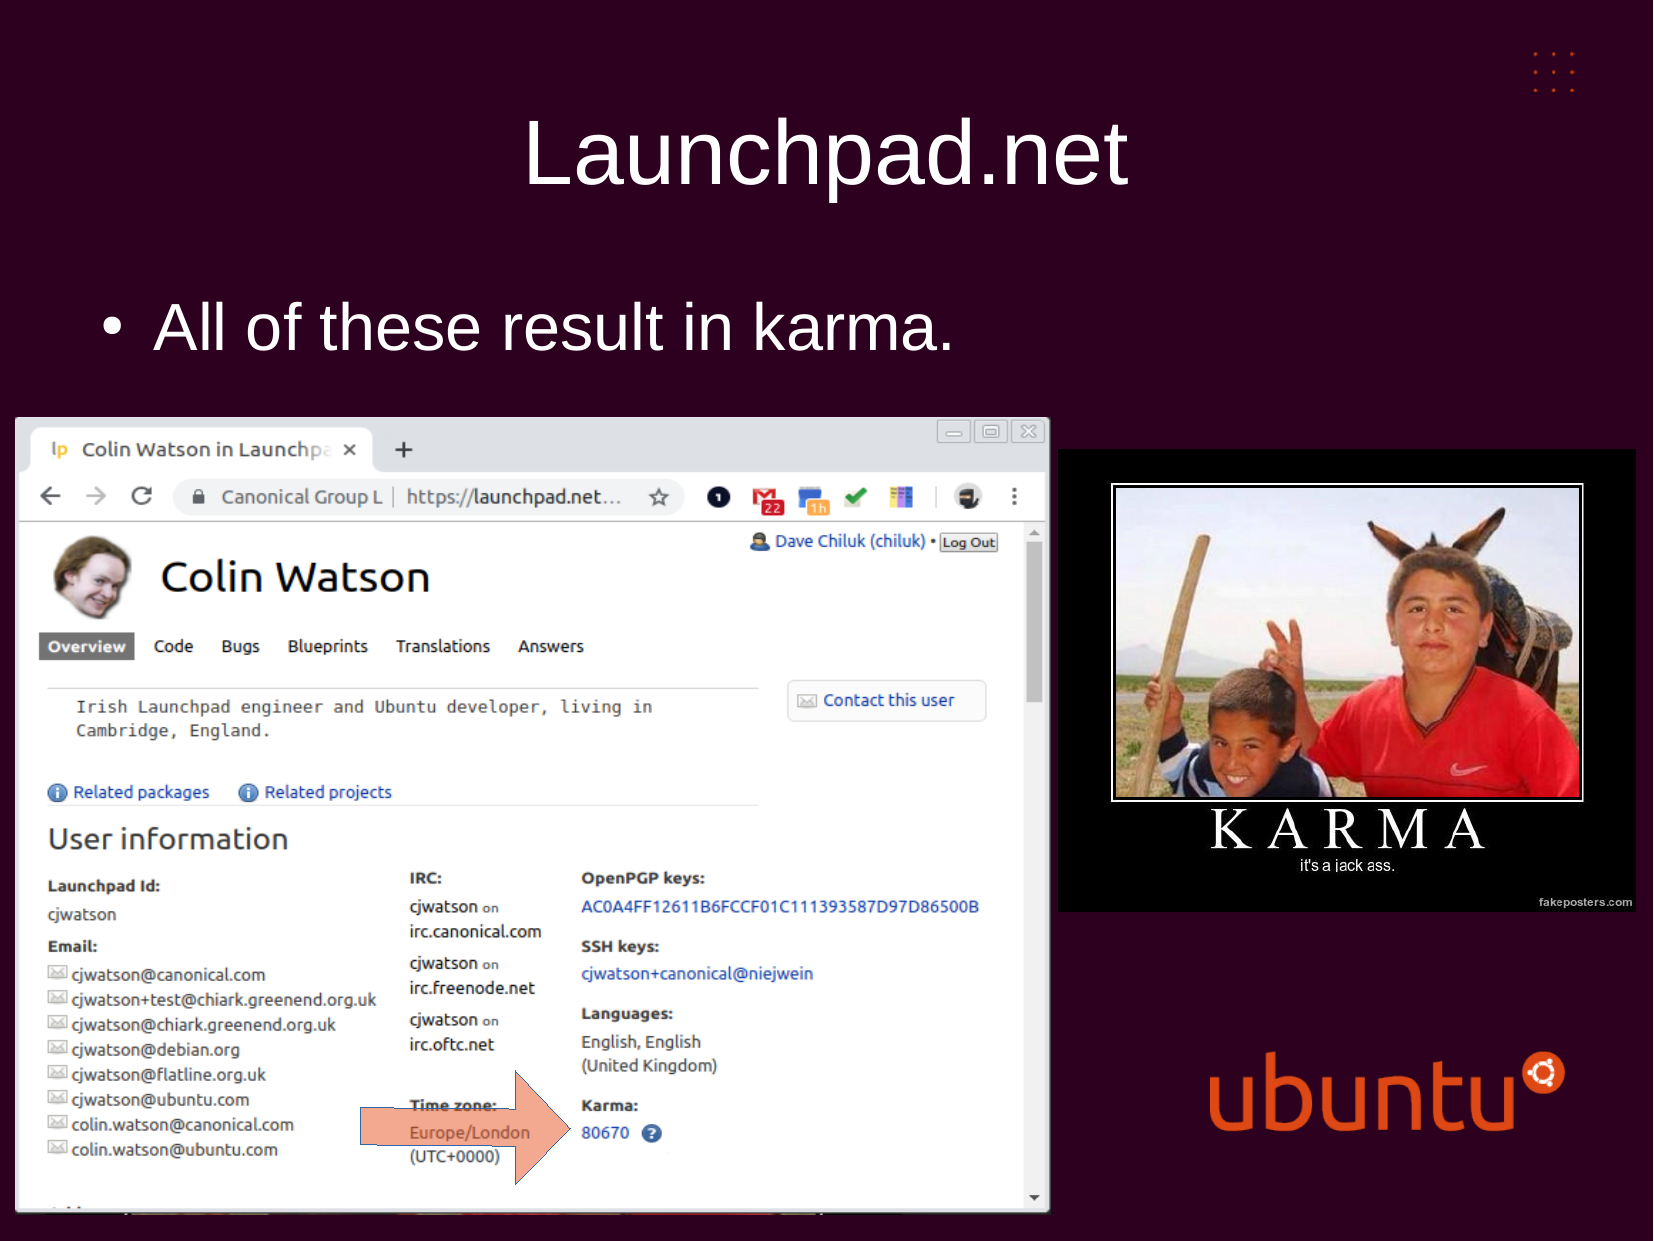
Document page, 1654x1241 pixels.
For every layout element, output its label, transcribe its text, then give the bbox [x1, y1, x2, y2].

title Launchpad.net [82, 49, 1571, 257]
picture [1121, 960, 1653, 1223]
picture [15, 417, 1051, 1216]
picture [1571, 49, 1575, 94]
text_box [360, 1070, 571, 1185]
picture [1058, 449, 1636, 912]
list All of these result in karma. [82, 290, 1571, 1010]
